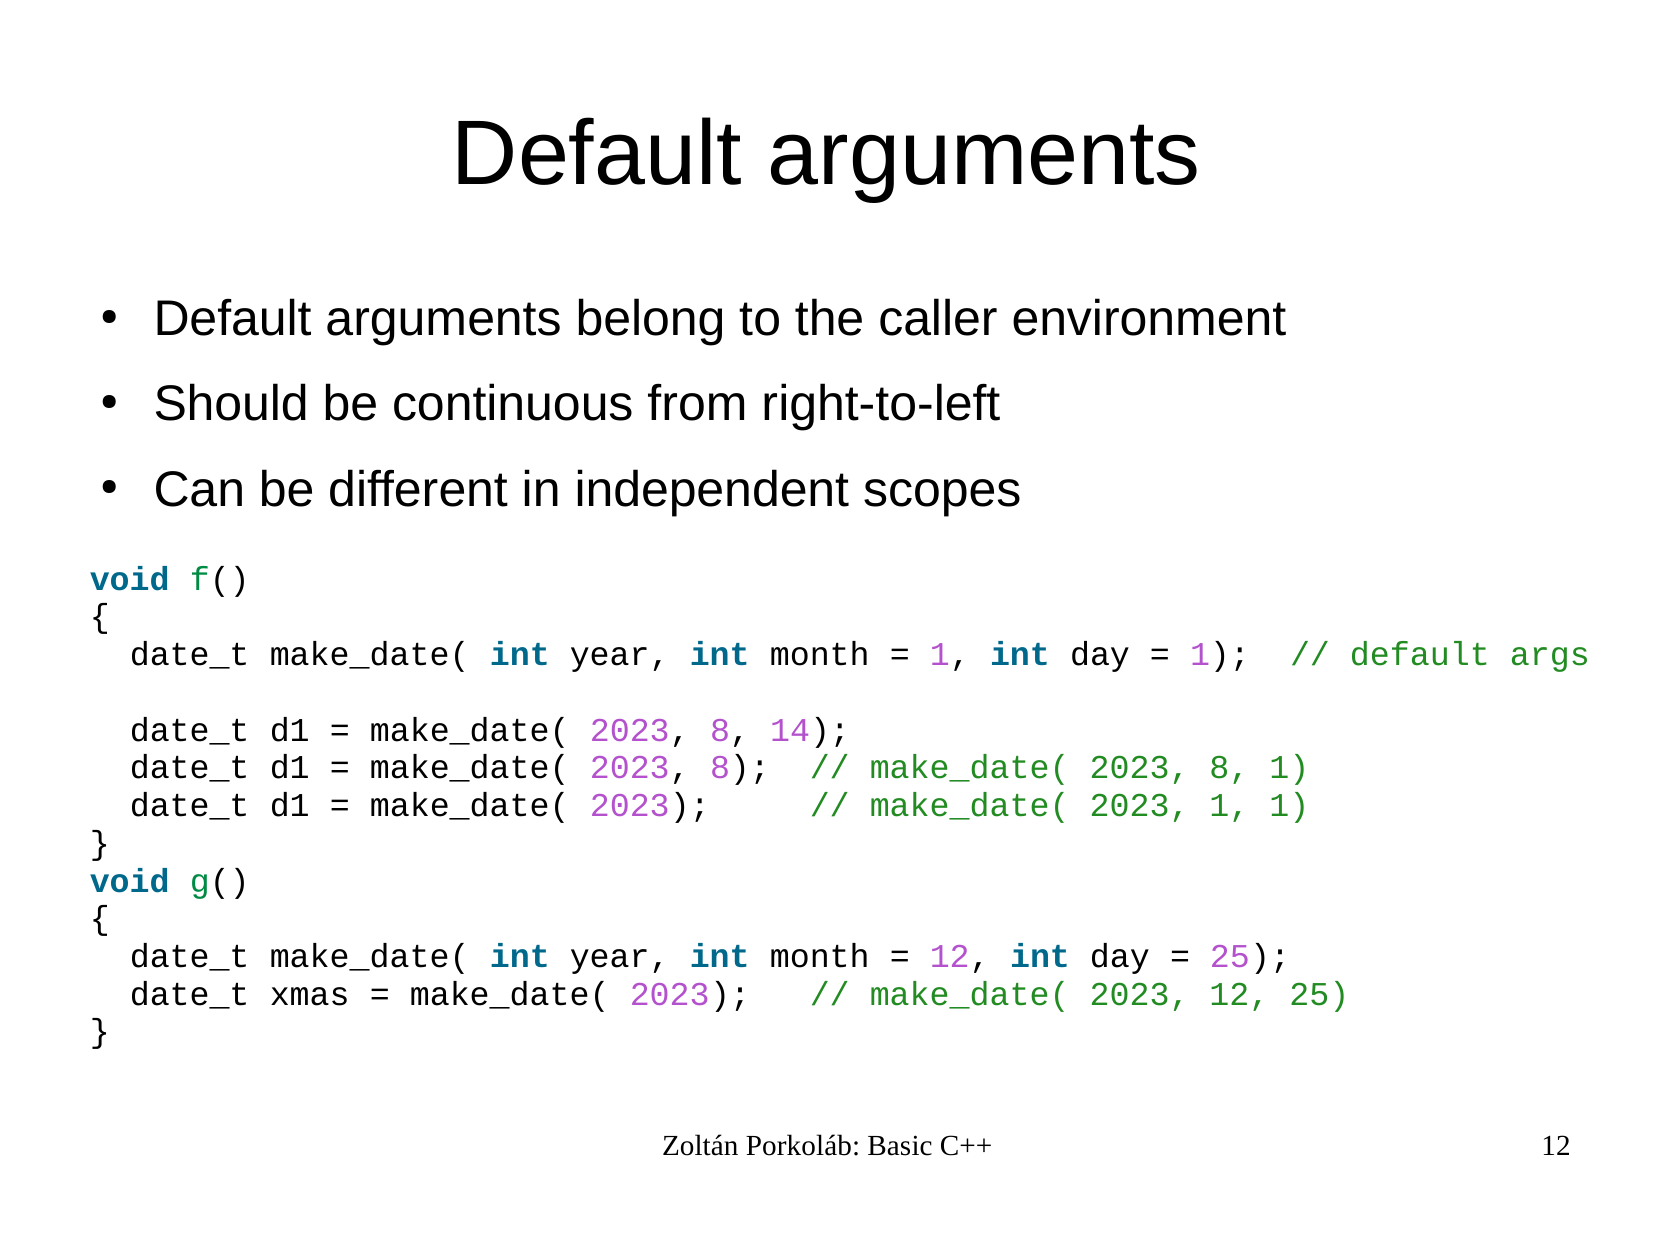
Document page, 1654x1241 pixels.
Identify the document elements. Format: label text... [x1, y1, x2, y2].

title Default arguments [82, 49, 1571, 257]
list Default arguments belong to the caller environment Should be continuous from right-to-left Can be different in independent scopes [82, 290, 1636, 586]
text_box void f() { date_t make_date( int year, int month = 1, int day = 1); // default args date_t d1 = make_date( 2023, 8, 14); date_t d1 = make_date( 2023, 8); // make_date( 2023, 8, 1) date_t d1 = make_date( 2023); // make_date( 2023, 1, 1) } void g() { date_t make_date( int year, int month = 12, int day = 25); date_t xmas = make_date( 2023); // make_date( 2023, 12, 25) } [75, 555, 1654, 1111]
